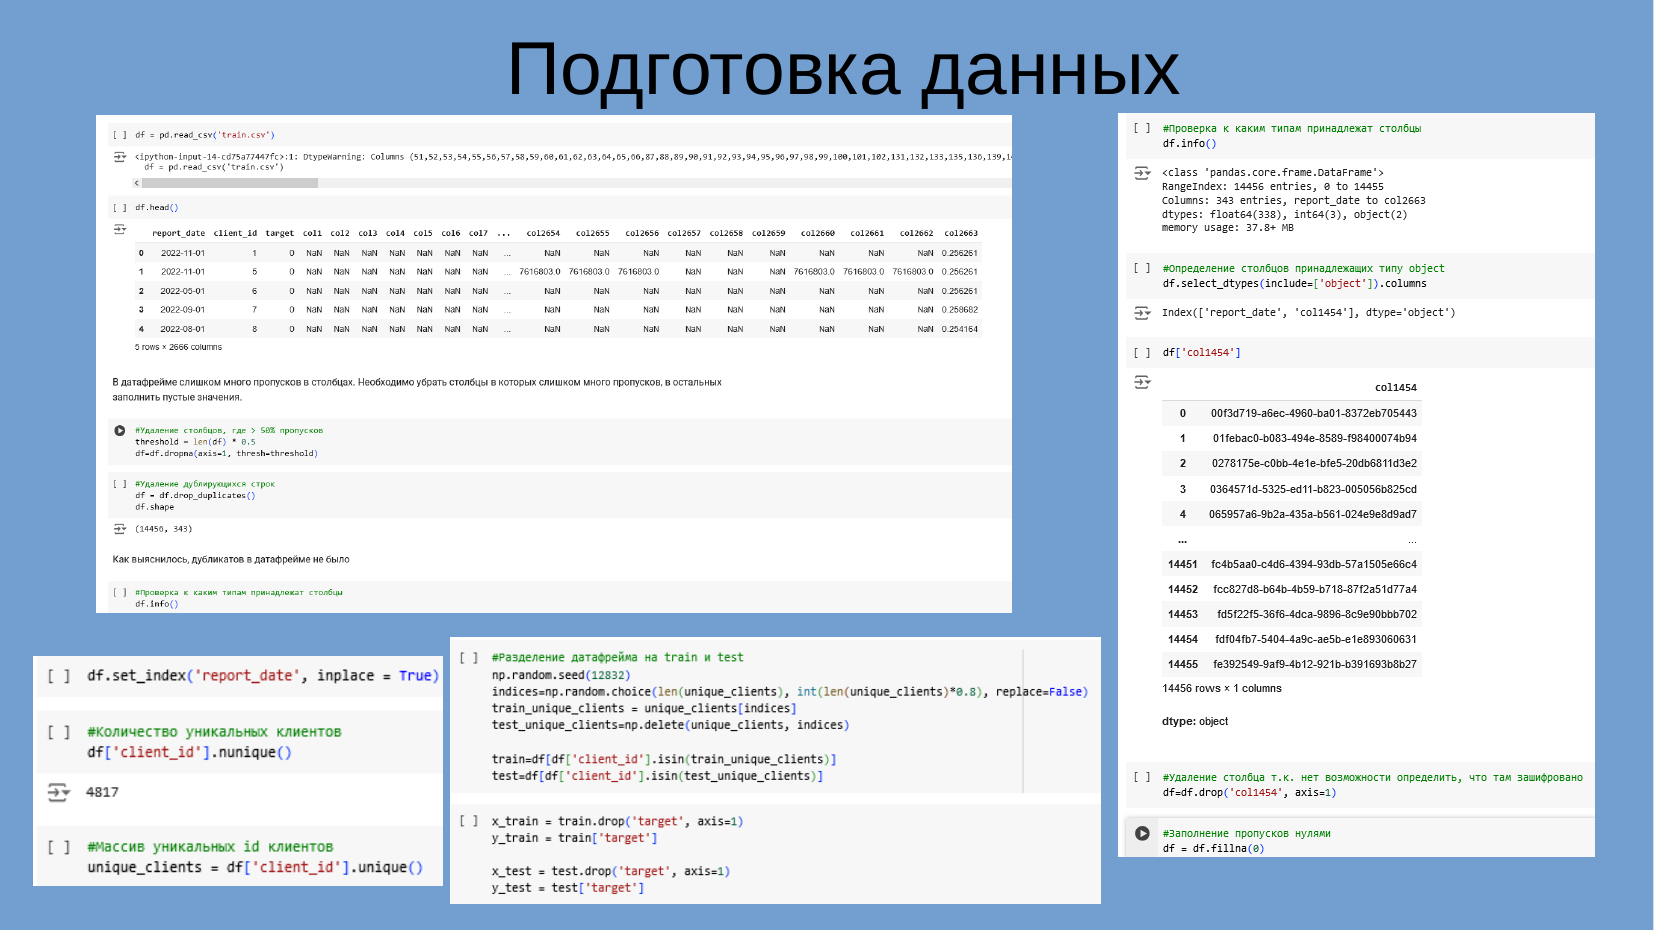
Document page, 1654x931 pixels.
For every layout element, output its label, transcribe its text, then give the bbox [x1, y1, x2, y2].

picture [96, 115, 1012, 613]
title Подготовка данных [472, 18, 1217, 119]
picture [450, 637, 1101, 904]
picture [1118, 113, 1595, 857]
picture [33, 656, 443, 886]
